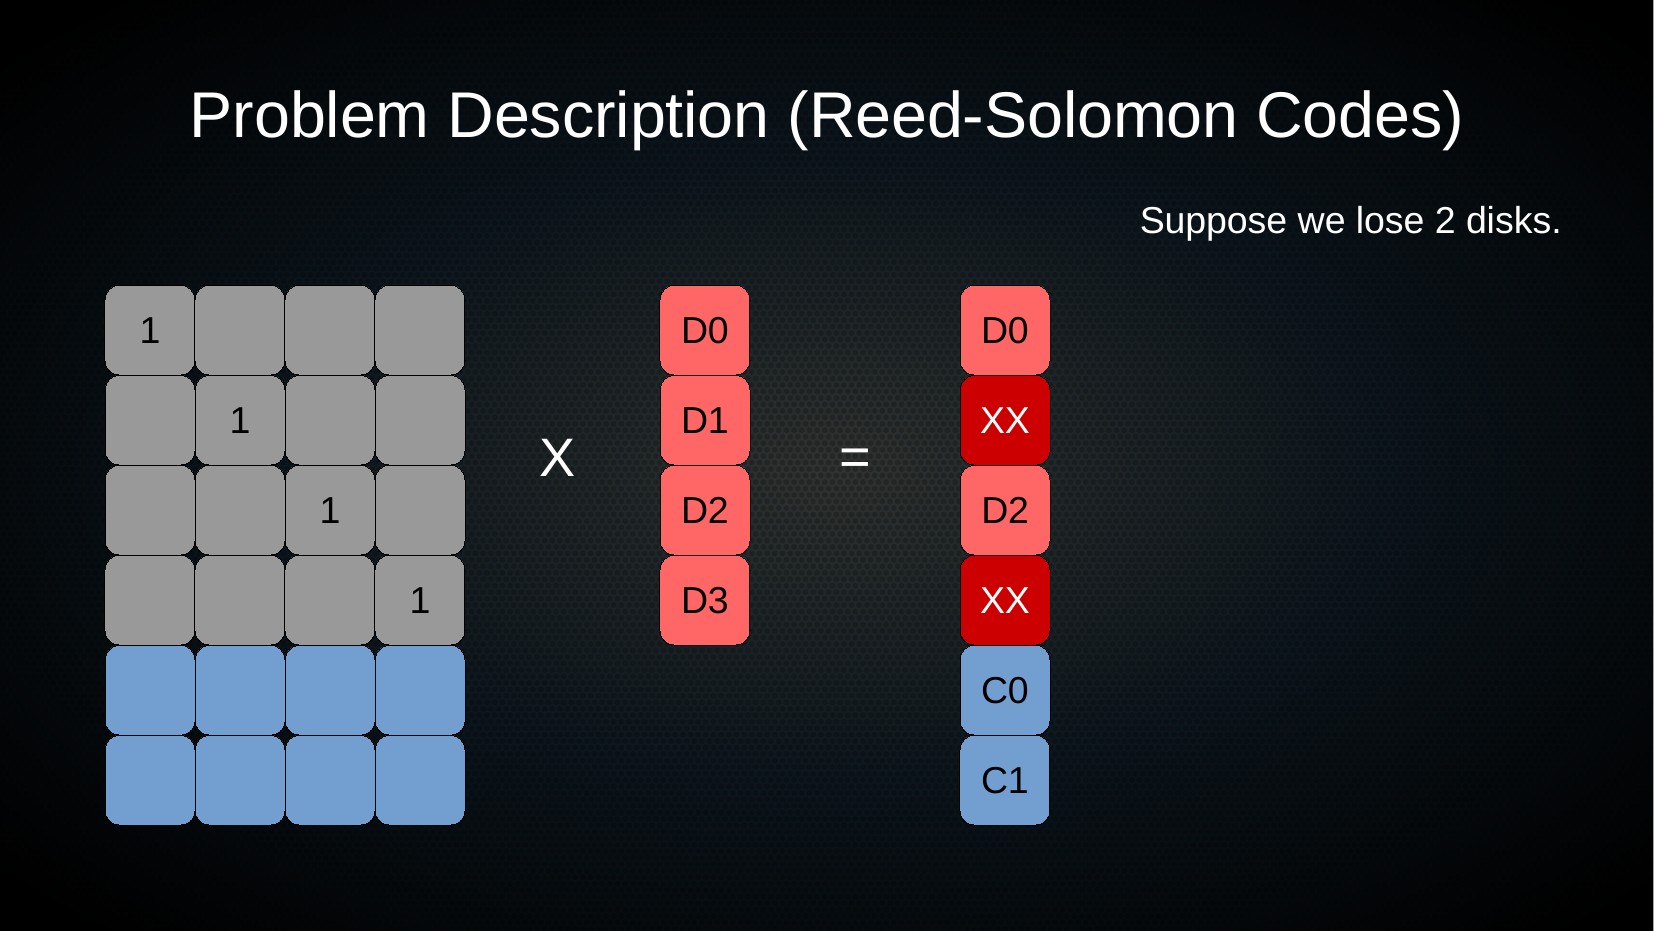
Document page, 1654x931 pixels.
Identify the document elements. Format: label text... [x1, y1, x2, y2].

text_box D2 [660, 465, 751, 555]
text_box D2 [960, 465, 1051, 555]
text_box 1 [104, 285, 195, 375]
text_box D0 [960, 285, 1051, 375]
text_box 1 [374, 555, 466, 645]
text_box D0 [659, 285, 751, 375]
text_box X [525, 420, 631, 496]
text_box Suppose we lose 2 disks. [1125, 192, 1621, 250]
text_box [104, 375, 466, 826]
text_box D3 [659, 555, 751, 646]
picture [0, 0, 1654, 931]
title Problem Description (Reed-Solomon Codes) [82, 37, 1571, 193]
text_box = [825, 419, 931, 496]
text_box XX [960, 555, 1051, 646]
text_box 1 [285, 465, 375, 555]
text_box [194, 285, 466, 555]
text_box D1 [660, 375, 751, 465]
text_box C0 [960, 645, 1051, 735]
text_box C1 [959, 735, 1051, 826]
text_box XX [960, 375, 1051, 465]
text_box 1 [195, 375, 285, 465]
